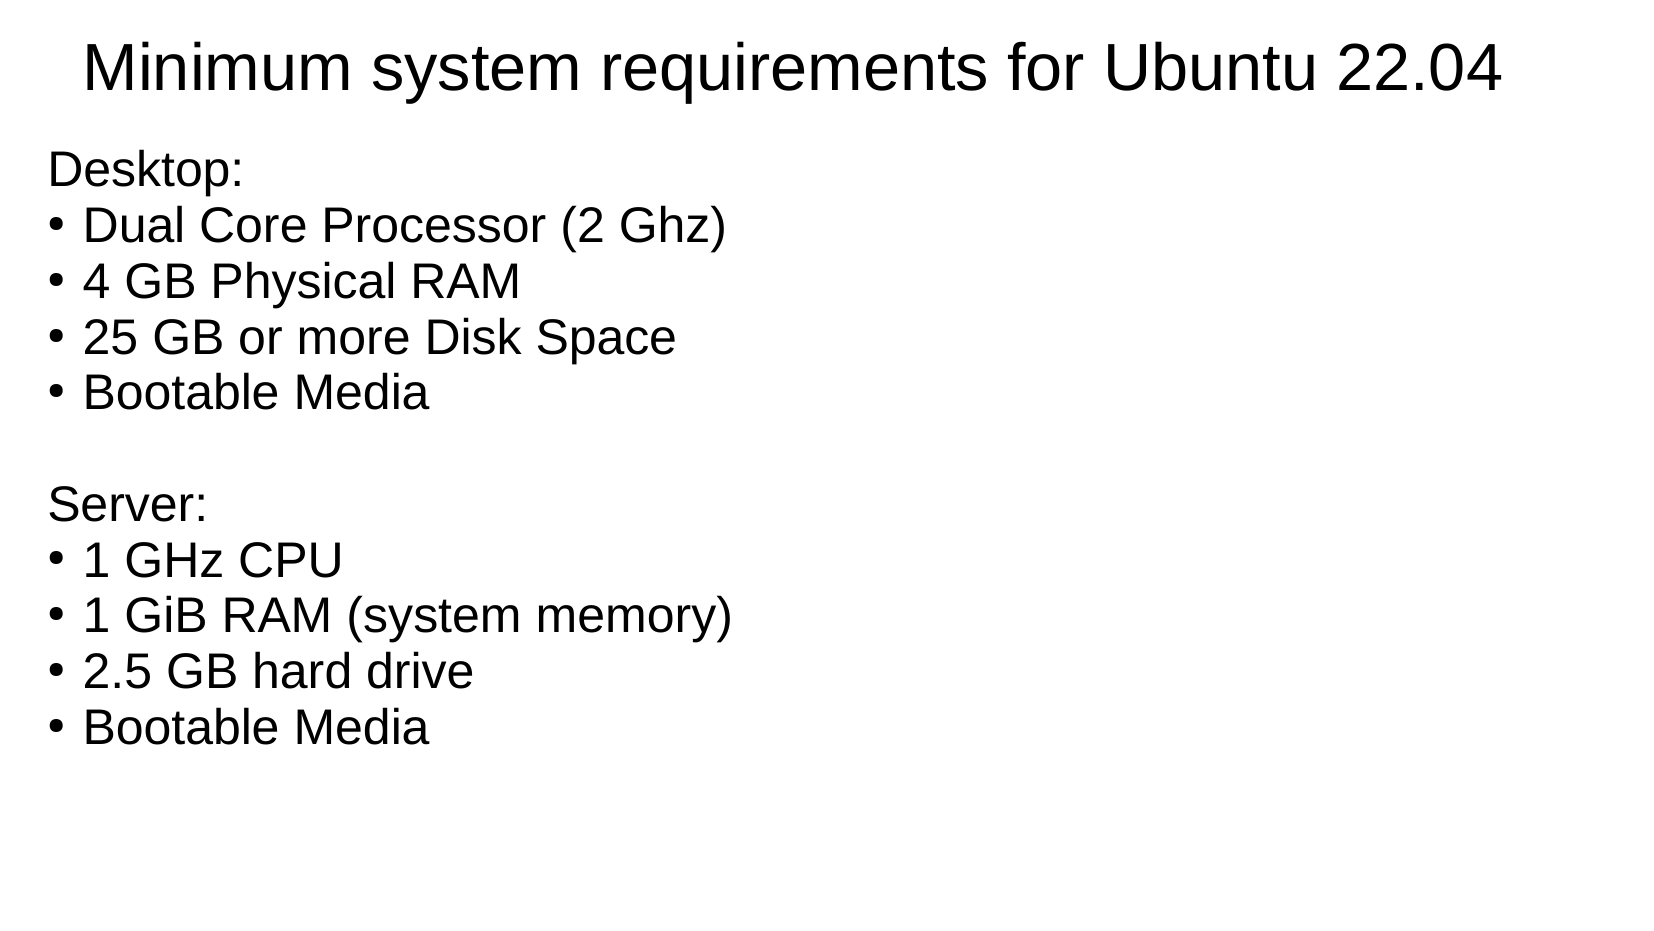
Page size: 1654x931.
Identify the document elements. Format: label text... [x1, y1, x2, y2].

text_box Desktop: Dual Core Processor (2 Ghz) 4 GB Physical RAM 25 GB or more Disk Space Bootable Media Server: 1 GHz CPU 1 GiB RAM (system memory) 2.5 GB hard drive Bootable Media [47, 141, 1536, 867]
title Minimum system requirements for Ubuntu 22.04 [47, 29, 1536, 105]
